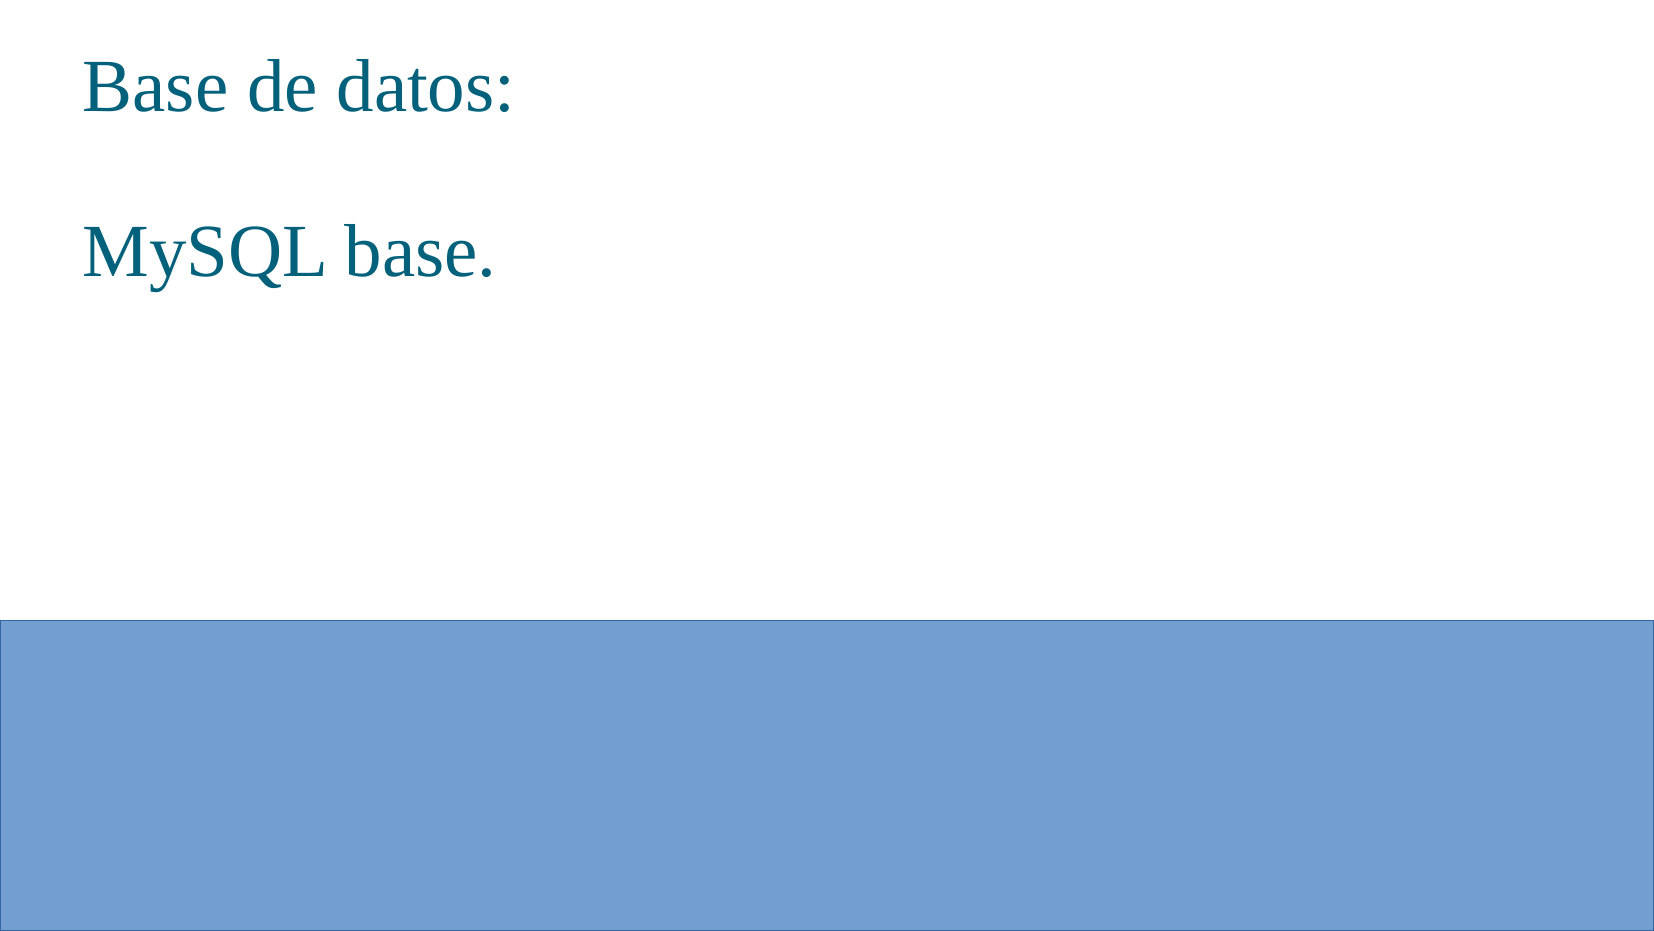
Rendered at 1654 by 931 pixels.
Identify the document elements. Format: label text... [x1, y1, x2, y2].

title Base de datos: MySQL base. [82, 44, 1571, 576]
